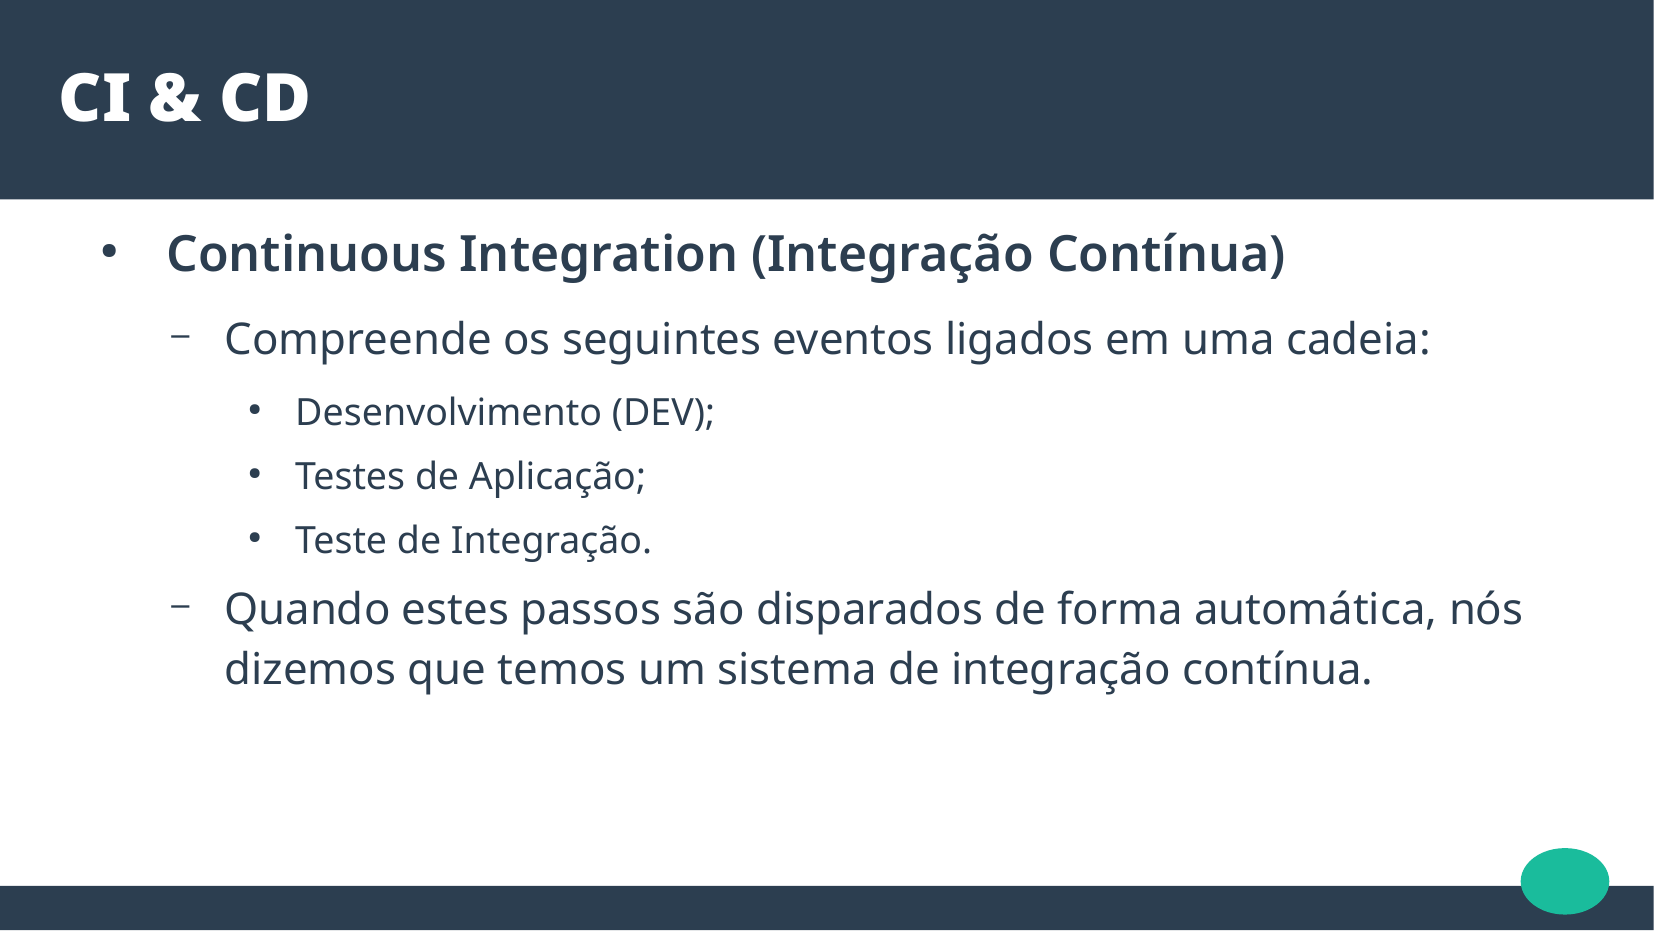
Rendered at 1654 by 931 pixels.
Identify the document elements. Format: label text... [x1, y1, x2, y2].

list Continuous Integration (Integração Contínua) Compreende os seguintes eventos ligados em uma cadeia: Desenvolvimento (DEV); Testes de Aplicação; Teste de Integração. Quando estes passos são disparados de forma automática, nós dizemos que temos um sistema de integração contínua. [82, 217, 1571, 758]
title CI & CD [59, 37, 1595, 156]
